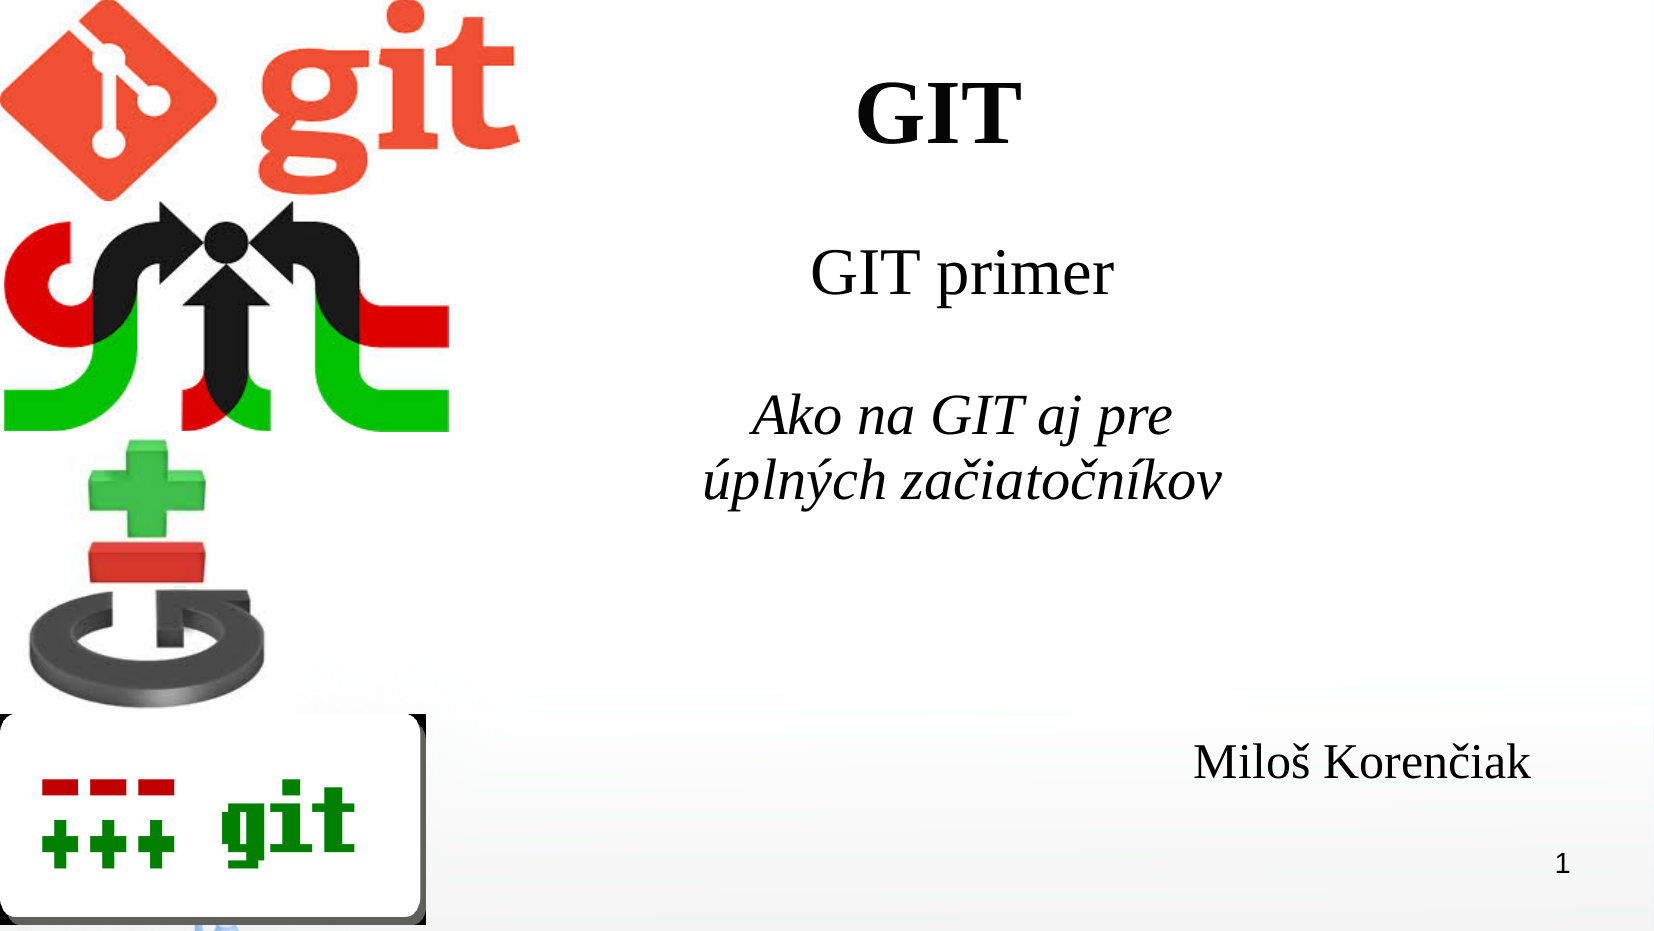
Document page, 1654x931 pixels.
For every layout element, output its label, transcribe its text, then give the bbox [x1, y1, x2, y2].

title GIT [520, 35, 1595, 189]
picture [0, 0, 1654, 931]
subtitle GIT primer Ako na GIT aj pre úplných začiatočníkov Miloš Korenčiak [330, 234, 1595, 790]
